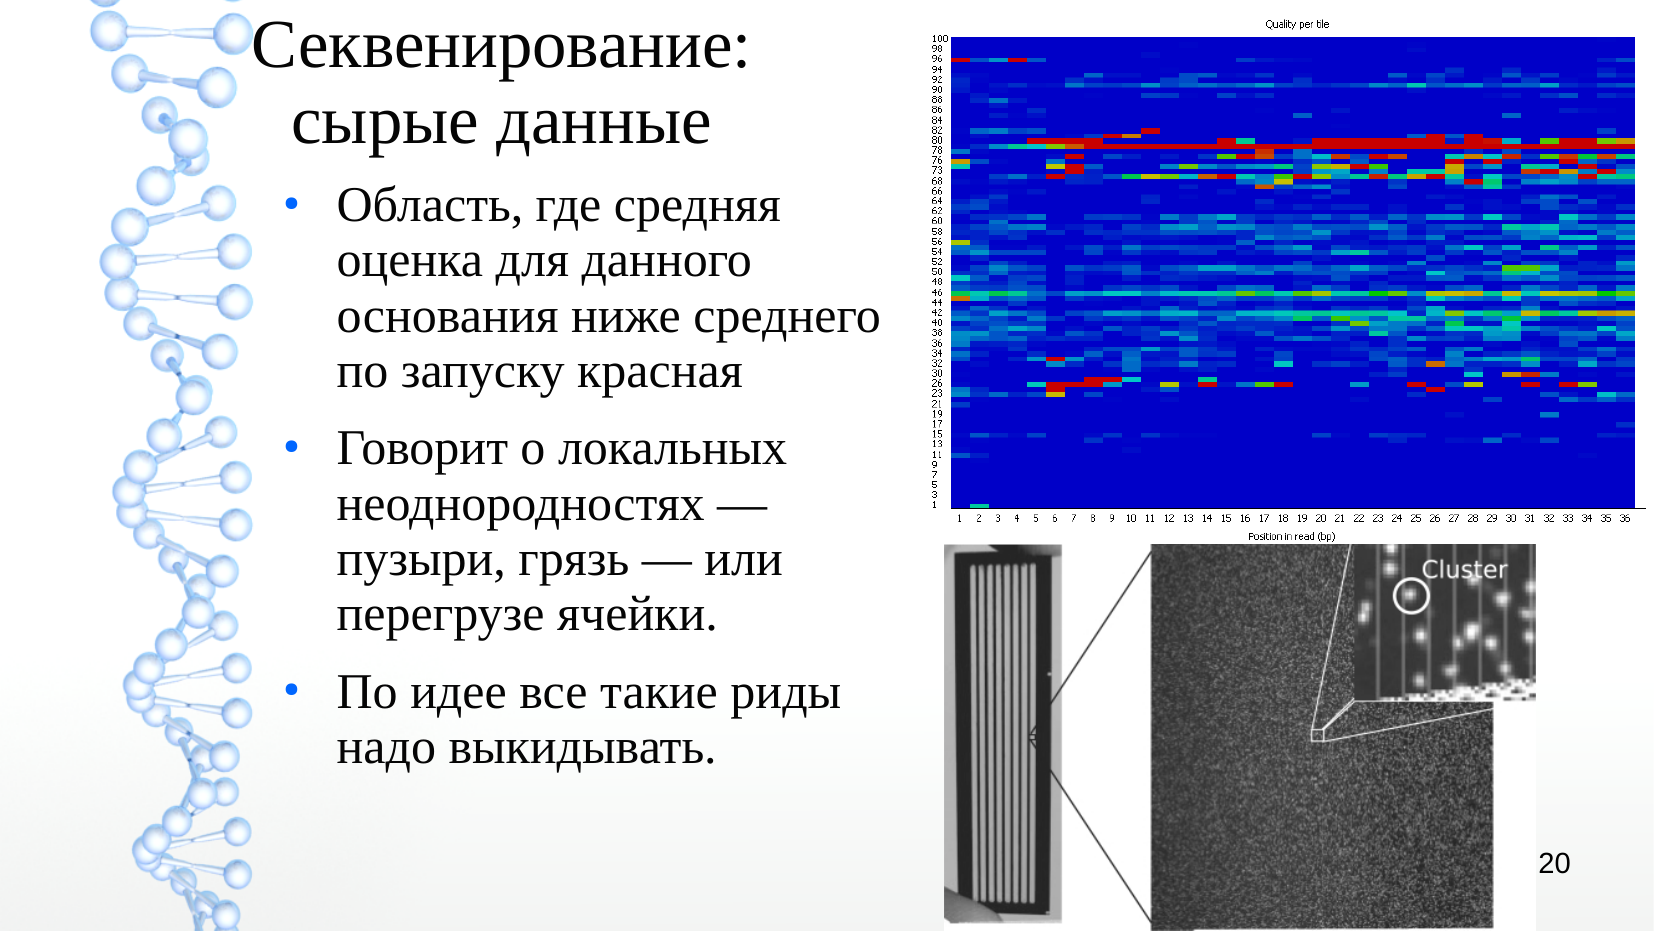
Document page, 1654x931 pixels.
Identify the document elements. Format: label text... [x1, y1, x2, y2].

title Секвенирование: сырые данные [165, 6, 839, 159]
list Область, где средняя оценка для данного основания ниже среднего по запуску красная Говорит о локальных неоднородностях — пузыри, грязь — или перегрузе ячейки. По идее все такие риды надо выкидывать. [265, 177, 910, 910]
picture [0, 0, 1654, 931]
